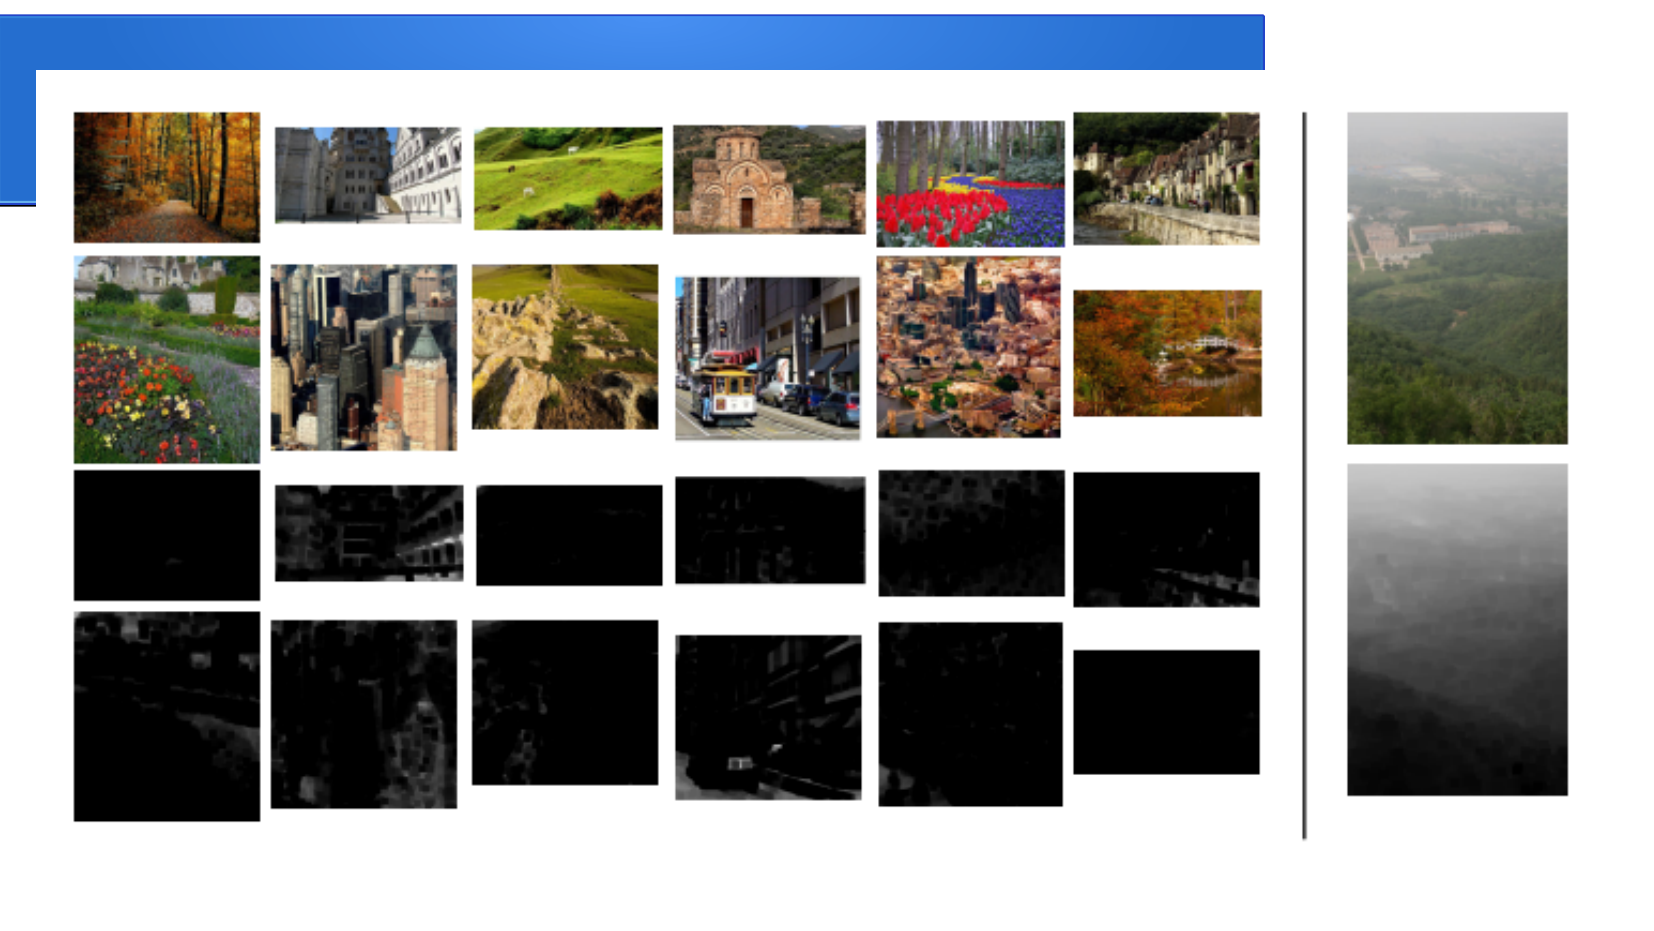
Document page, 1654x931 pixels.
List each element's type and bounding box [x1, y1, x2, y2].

picture [36, 70, 1607, 910]
